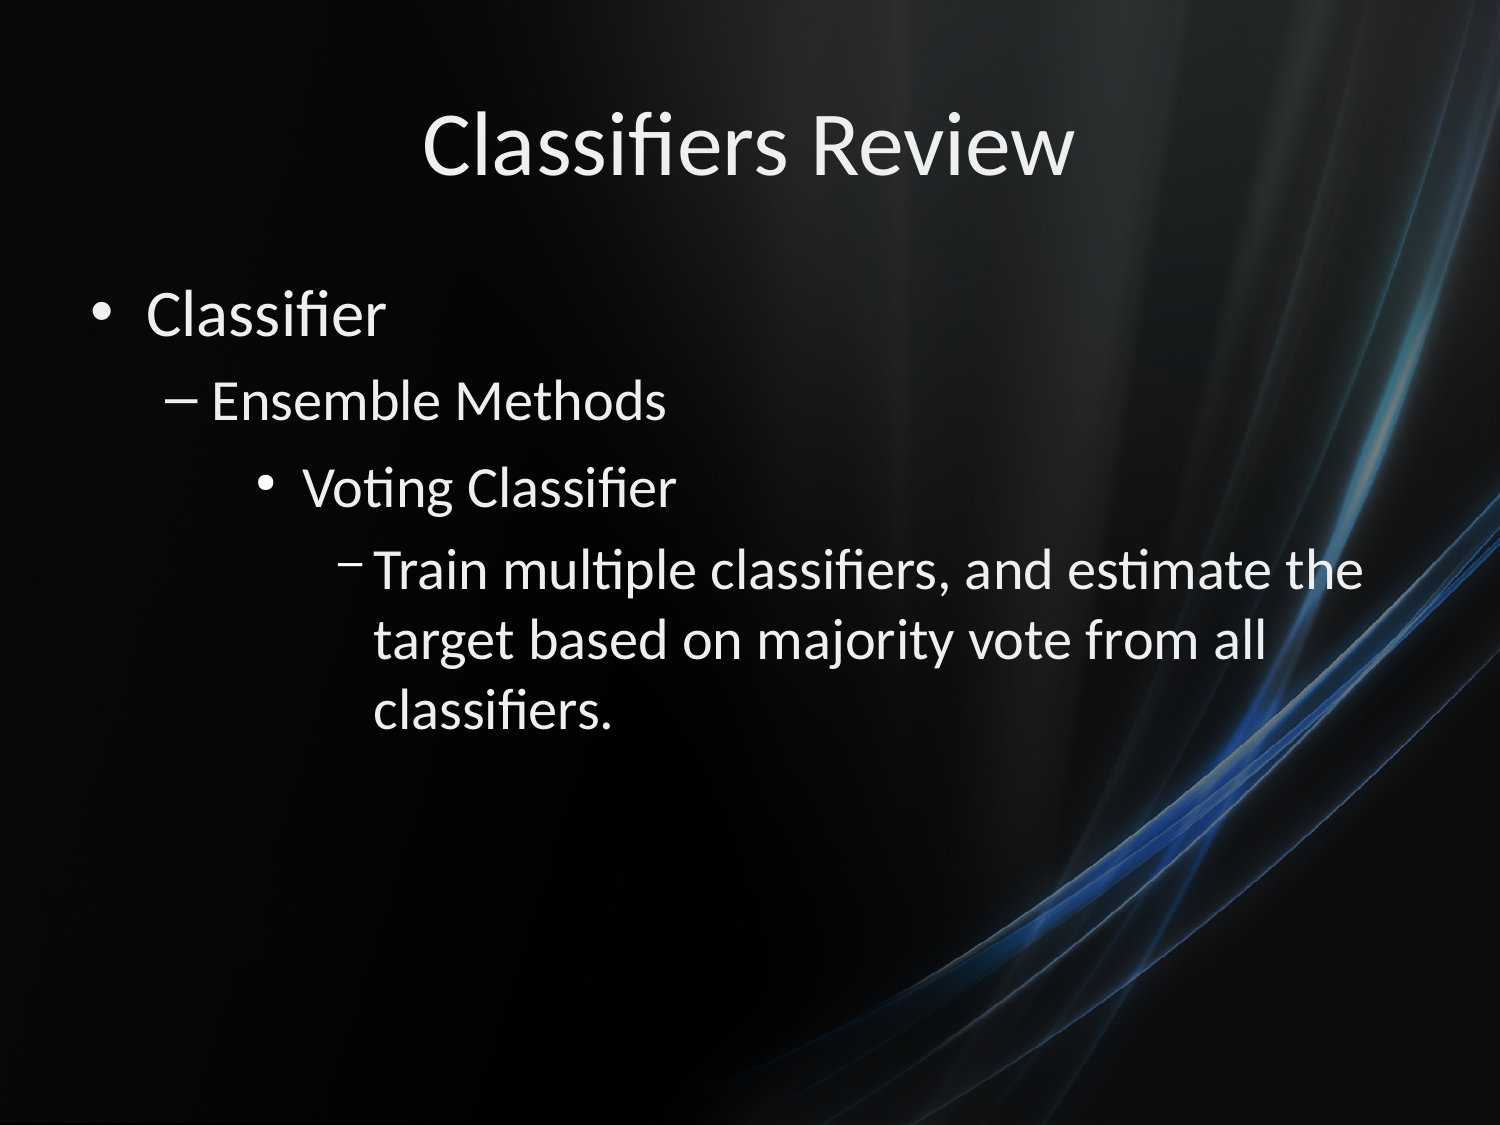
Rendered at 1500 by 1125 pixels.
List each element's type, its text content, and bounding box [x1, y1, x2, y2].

title Classifiers Review [75, 45, 1425, 233]
picture [0, 0, 1500, 1125]
list Classifier Ensemble Methods Voting Classifier Train multiple classifiers, and estimate the target based on majority vote from all classifiers. [75, 262, 1425, 1005]
